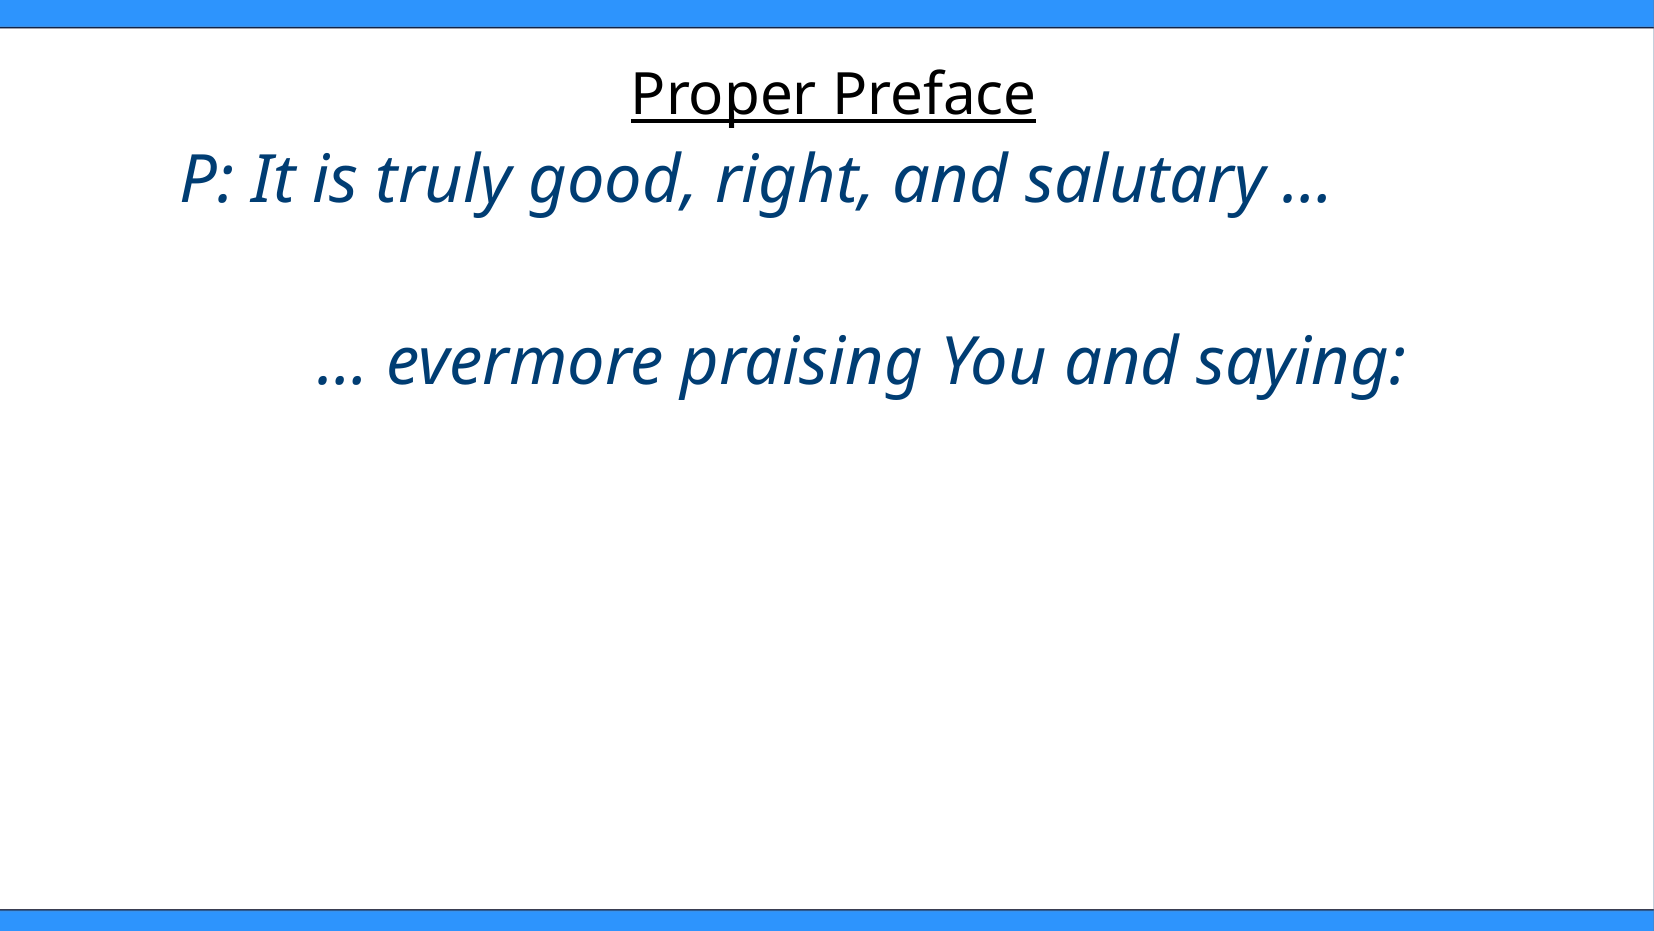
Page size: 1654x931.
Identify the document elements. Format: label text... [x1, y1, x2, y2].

text_box Proper Preface P: It is truly good, right, and salutary … … evermore praising You and saying: [165, 45, 1503, 404]
picture [0, 0, 1654, 931]
